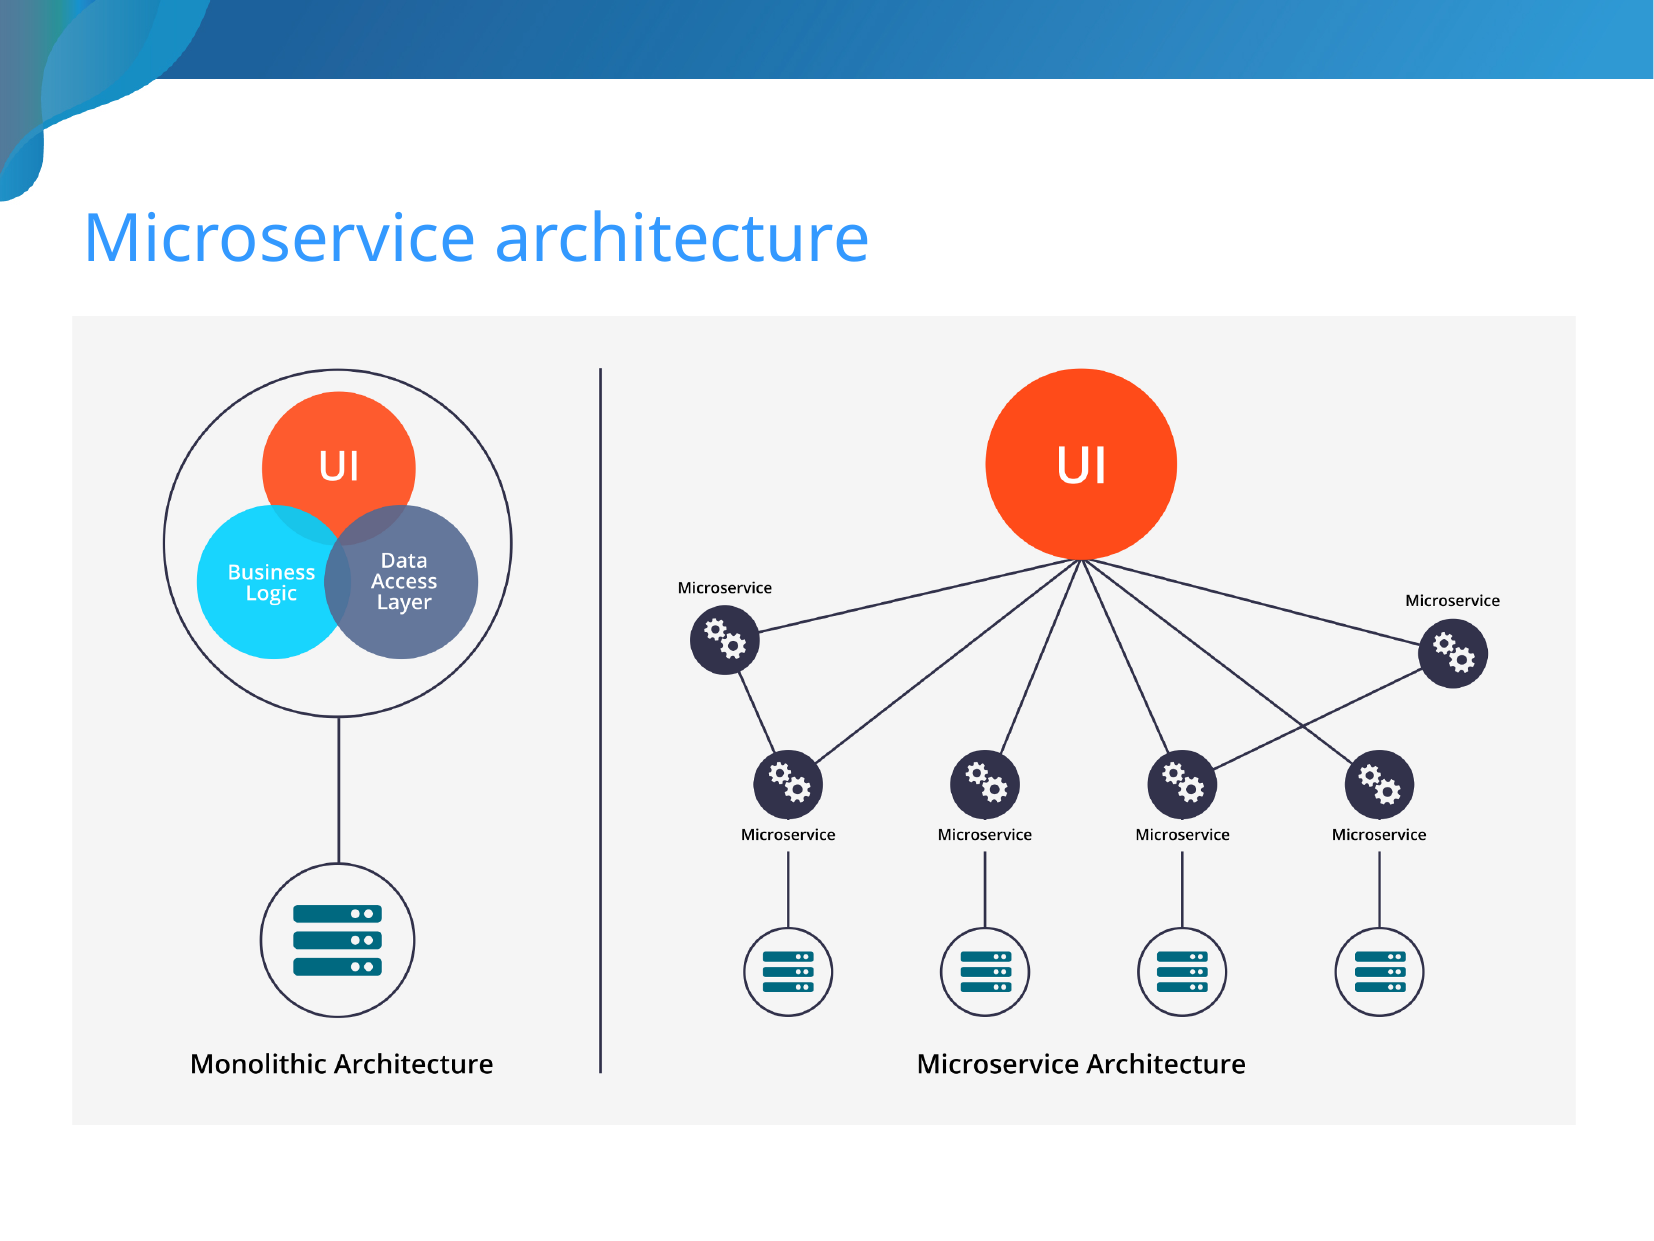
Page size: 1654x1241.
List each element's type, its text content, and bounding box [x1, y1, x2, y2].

title Microservice architecture [82, 132, 1571, 316]
picture [0, 0, 1654, 1241]
